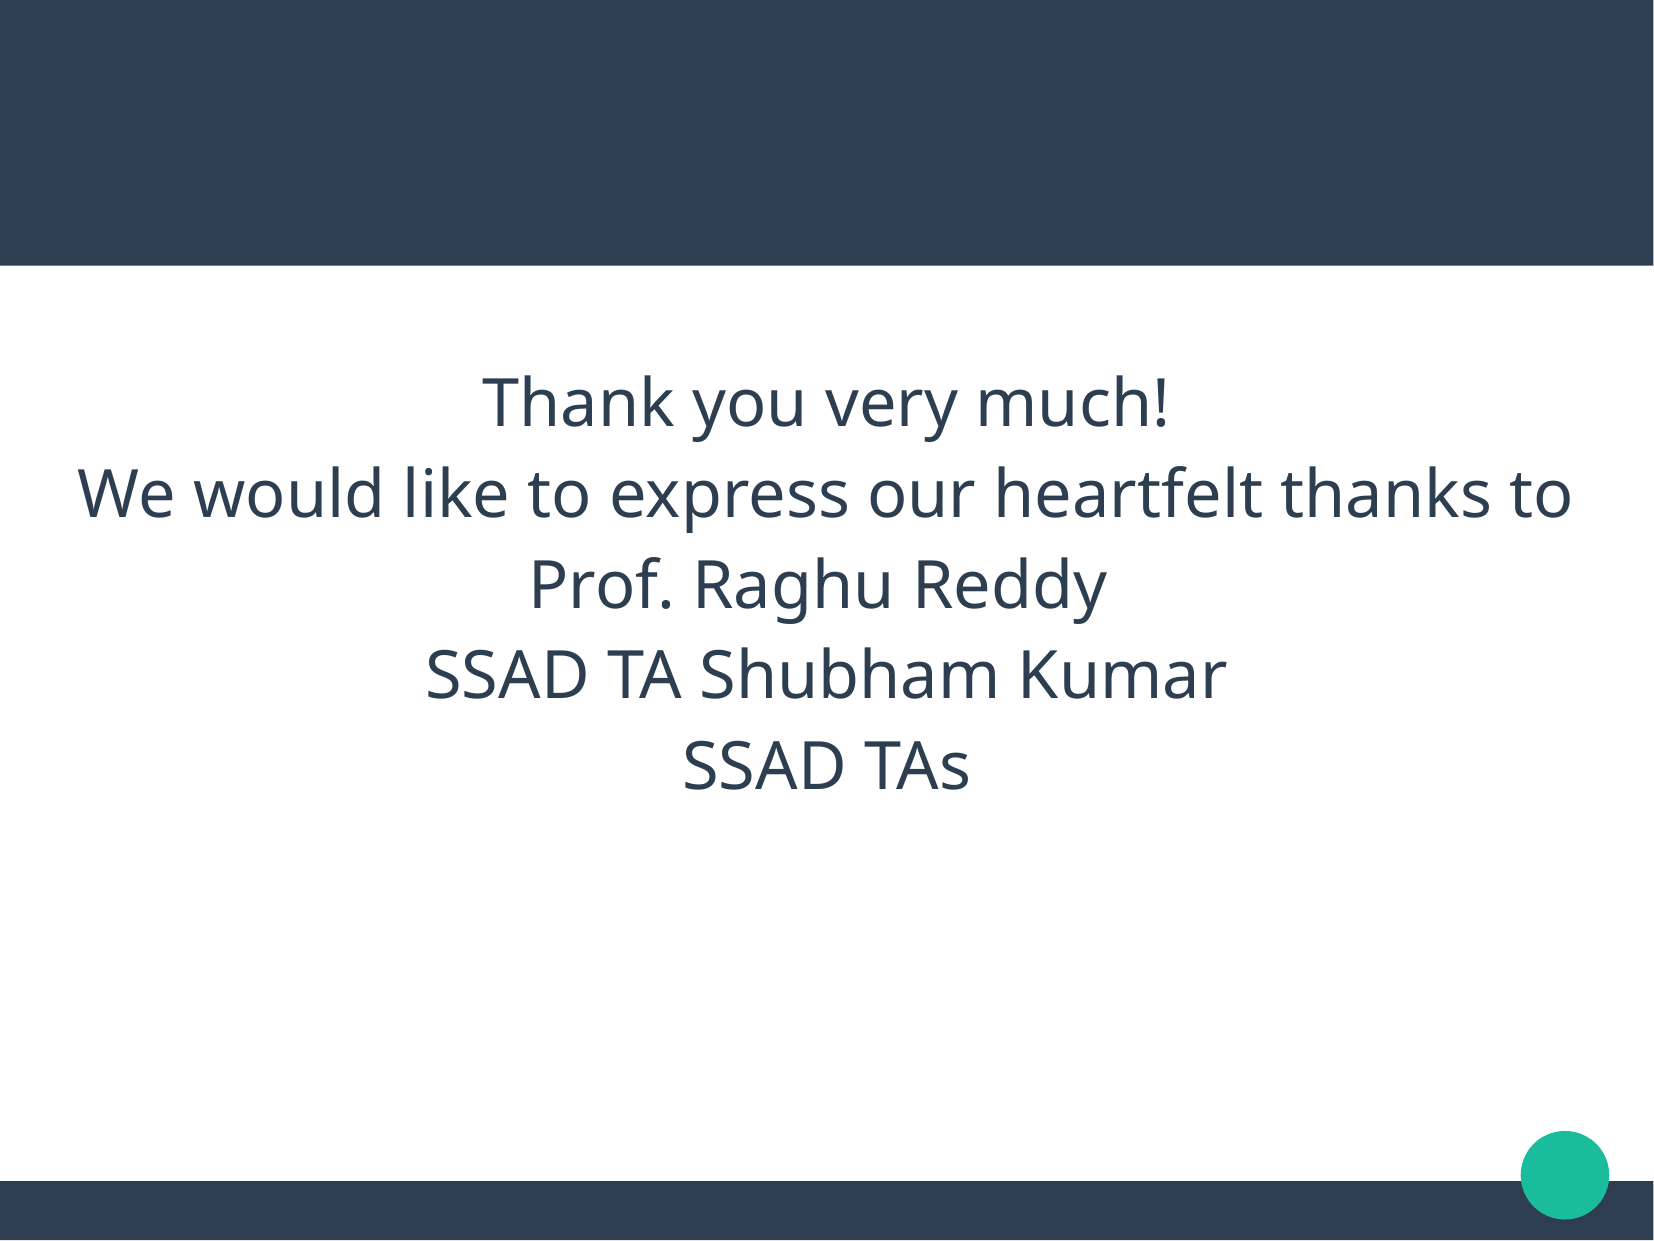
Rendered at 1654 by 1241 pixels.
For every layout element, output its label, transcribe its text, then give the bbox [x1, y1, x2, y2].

text_box Thank you very much! We would like to express our heartfelt thanks to Prof. Raghu Reddy SSAD TA Shubham Kumar SSAD TAs [59, 262, 1595, 993]
